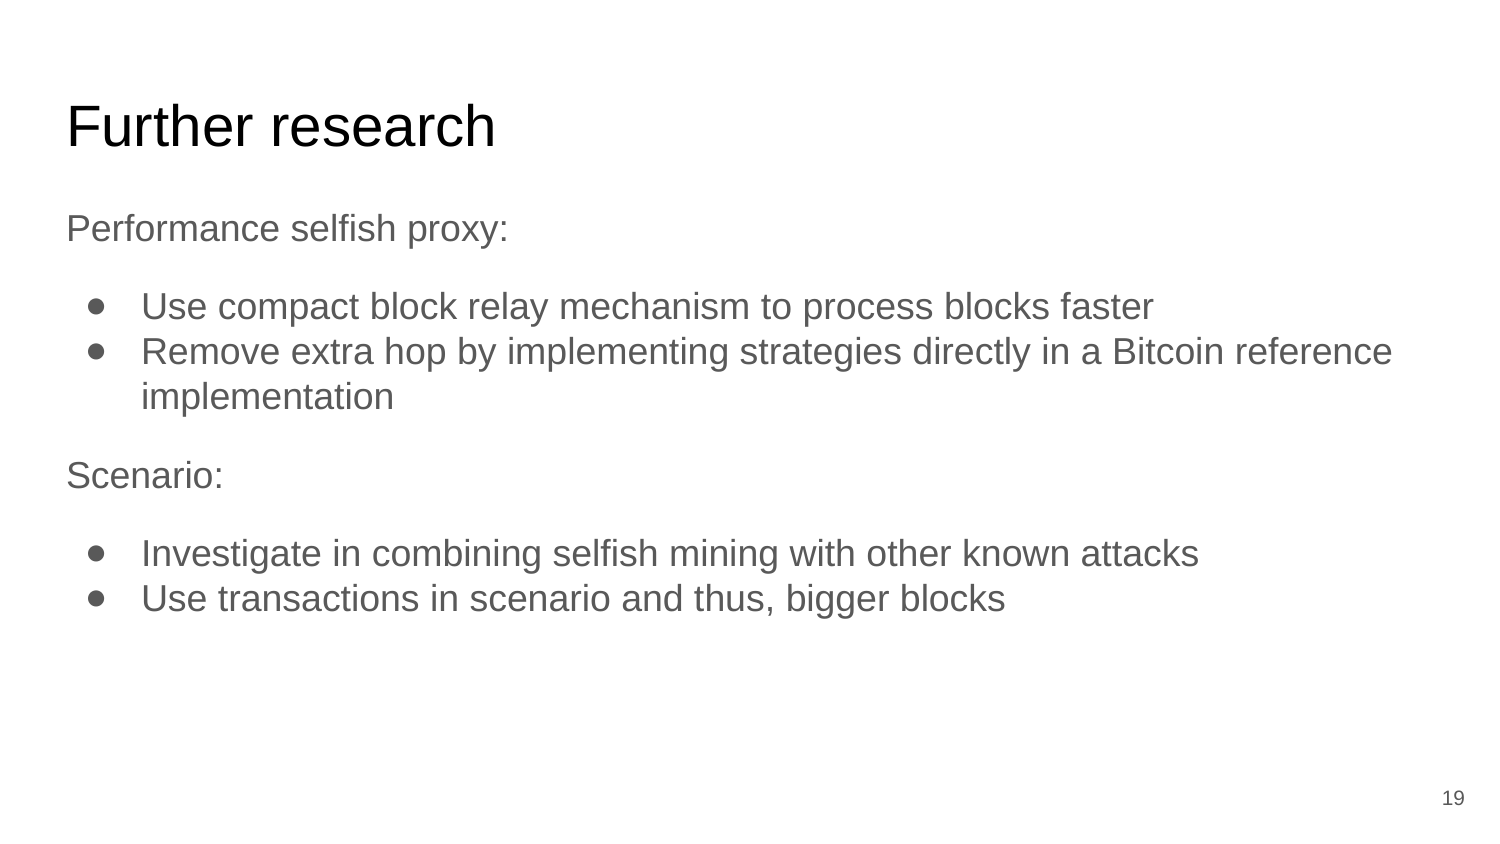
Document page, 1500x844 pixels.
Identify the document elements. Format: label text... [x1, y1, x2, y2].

list Performance selfish proxy: Use compact block relay mechanism to process blocks faster Remove extra hop by implementing strategies directly in a Bitcoin reference implementation Scenario: Investigate in combining selfish mining with other known attacks Use transactions in scenario and thus, bigger blocks [51, 189, 1449, 750]
title Further research [51, 72, 1449, 167]
